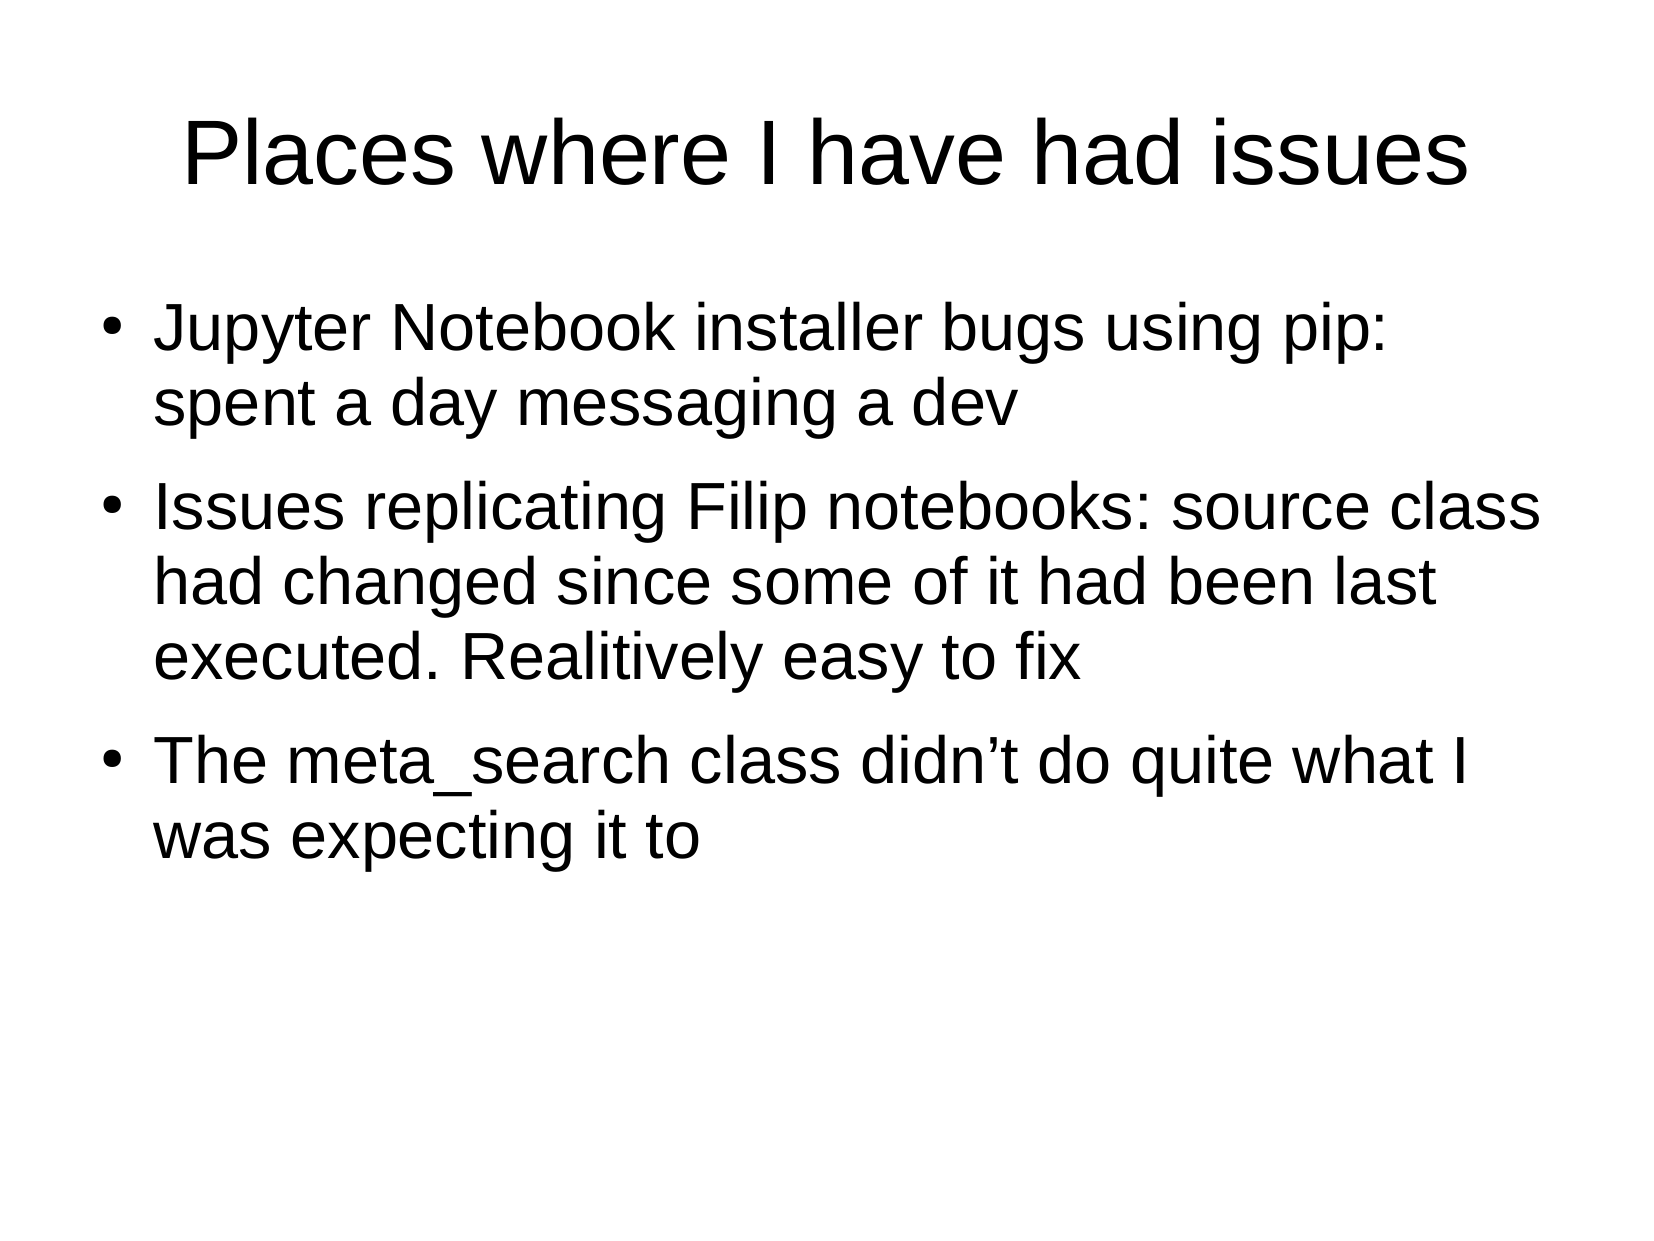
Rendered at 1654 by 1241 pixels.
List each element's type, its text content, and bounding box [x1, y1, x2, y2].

list Jupyter Notebook installer bugs using pip: spent a day messaging a dev Issues replicating Filip notebooks: source class had changed since some of it had been last executed. Realitively easy to fix The meta_search class didn’t do quite what I was expecting it to [82, 290, 1571, 1010]
title Places where I have had issues [82, 49, 1571, 257]
